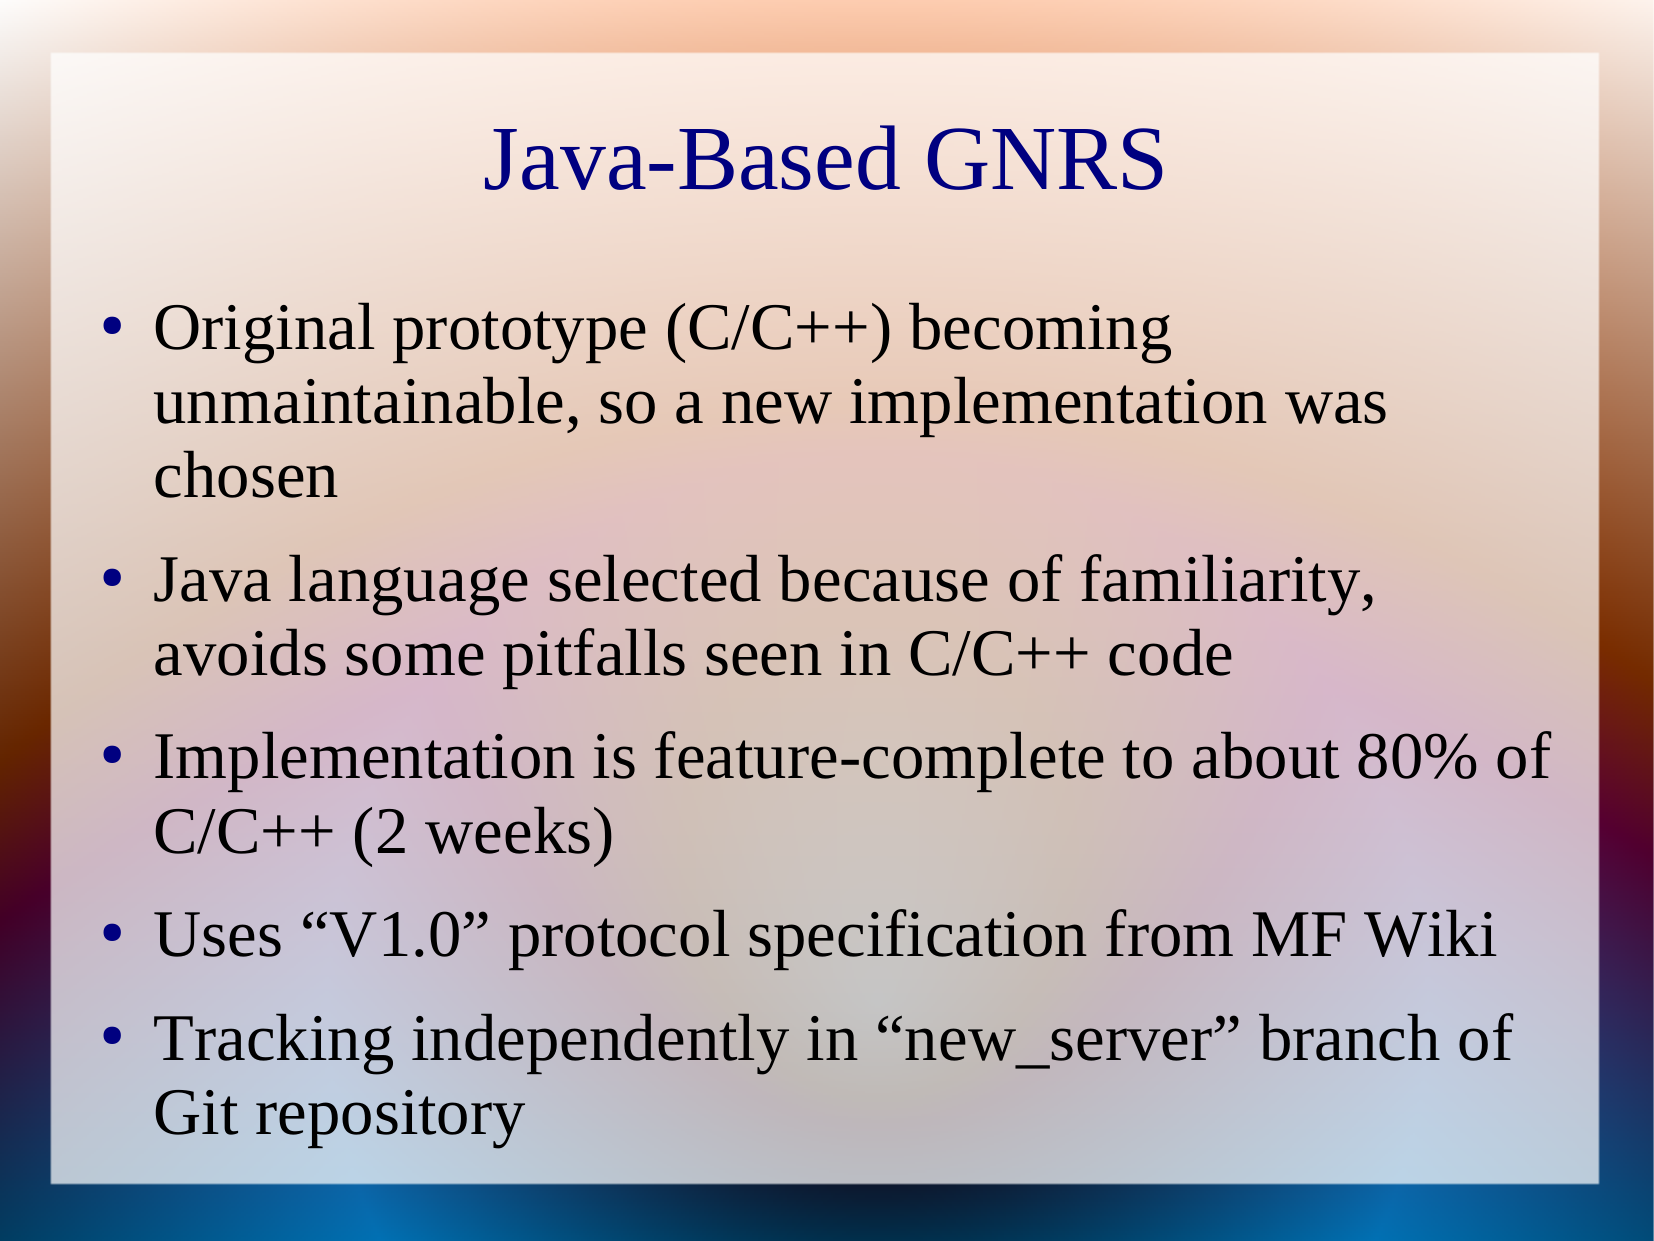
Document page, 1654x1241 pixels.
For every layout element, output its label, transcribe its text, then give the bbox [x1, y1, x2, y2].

list Original prototype (C/C++) becoming unmaintainable, so a new implementation was chosen Java language selected because of familiarity, avoids some pitfalls seen in C/C++ code Implementation is feature-complete to about 80% of C/C++ (2 weeks) Uses “V1.0” protocol specification from MF Wiki Tracking independently in “new_server” branch of Git repository [82, 290, 1571, 1149]
title Java-Based GNRS [82, 55, 1571, 263]
picture [0, 0, 1654, 1241]
